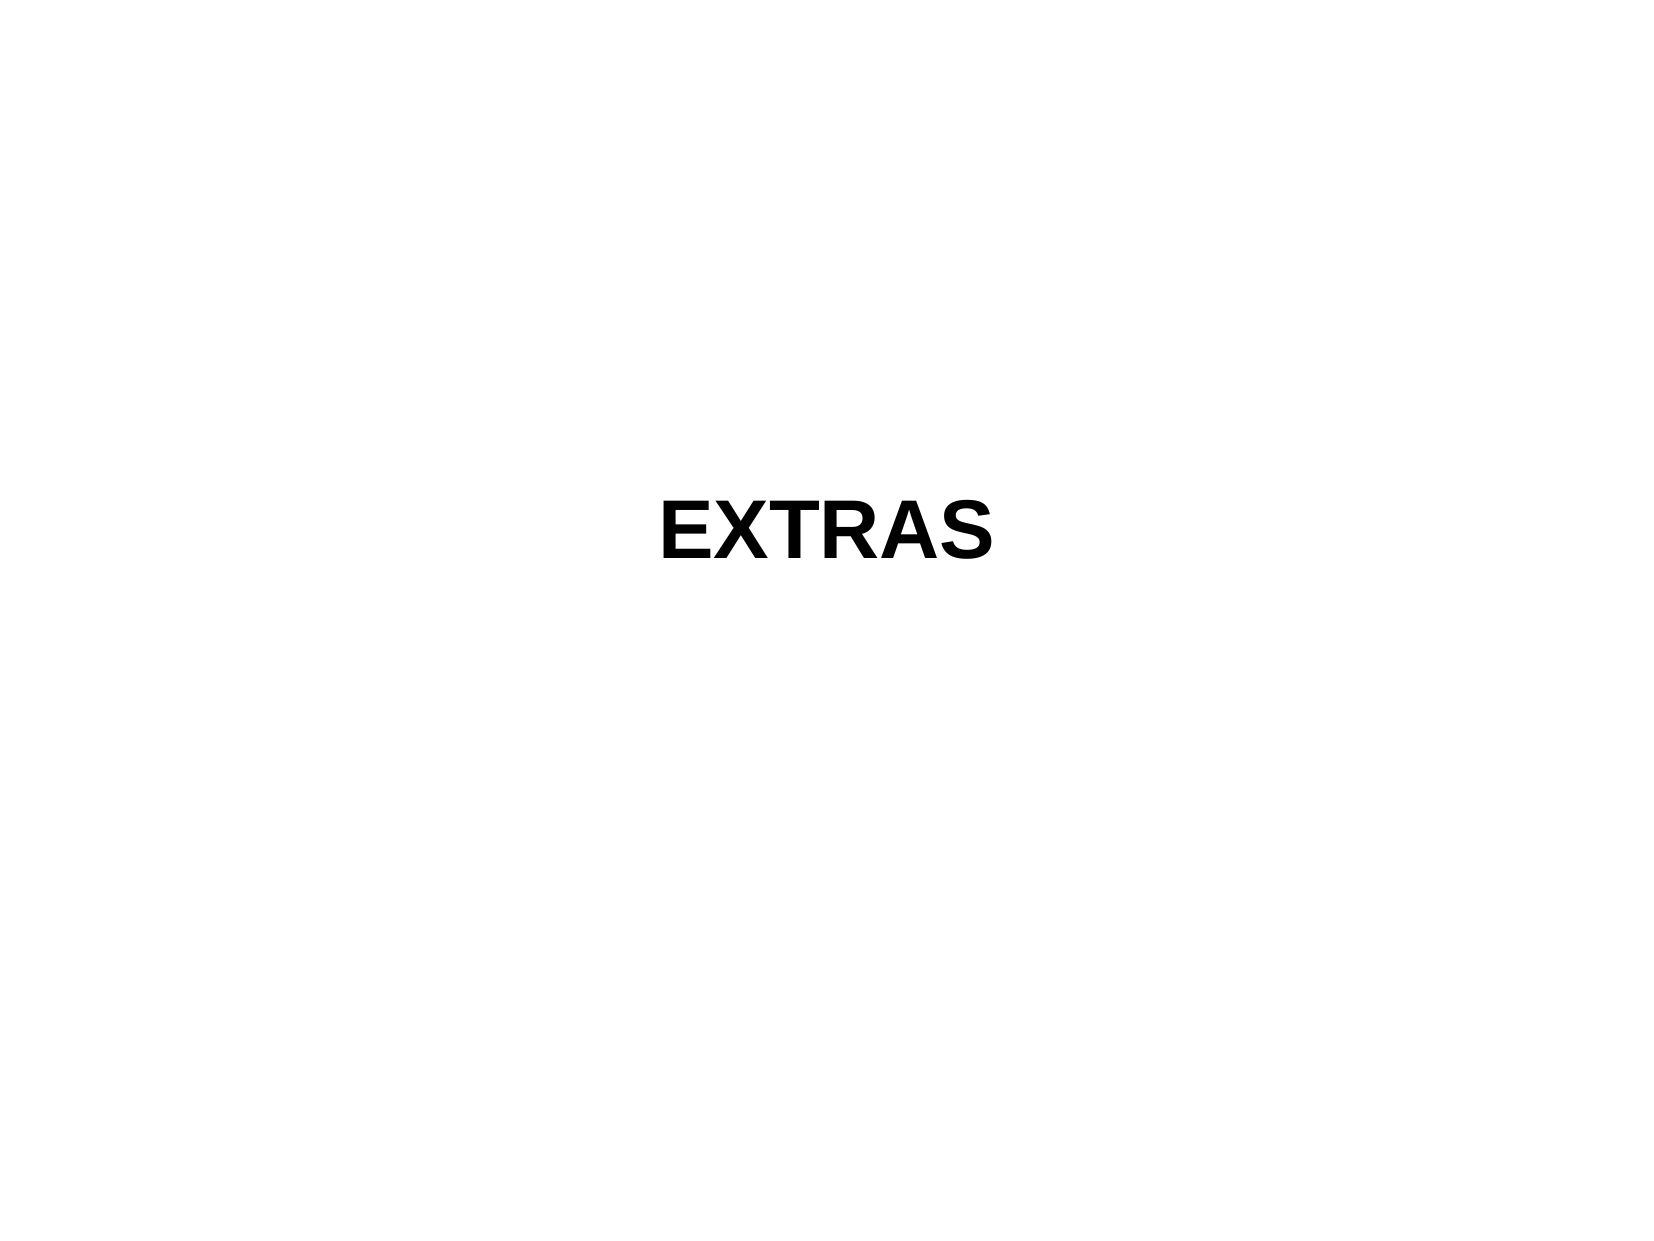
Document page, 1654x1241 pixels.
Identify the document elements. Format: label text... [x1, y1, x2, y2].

subtitle EXTRAS [82, 49, 1571, 1010]
